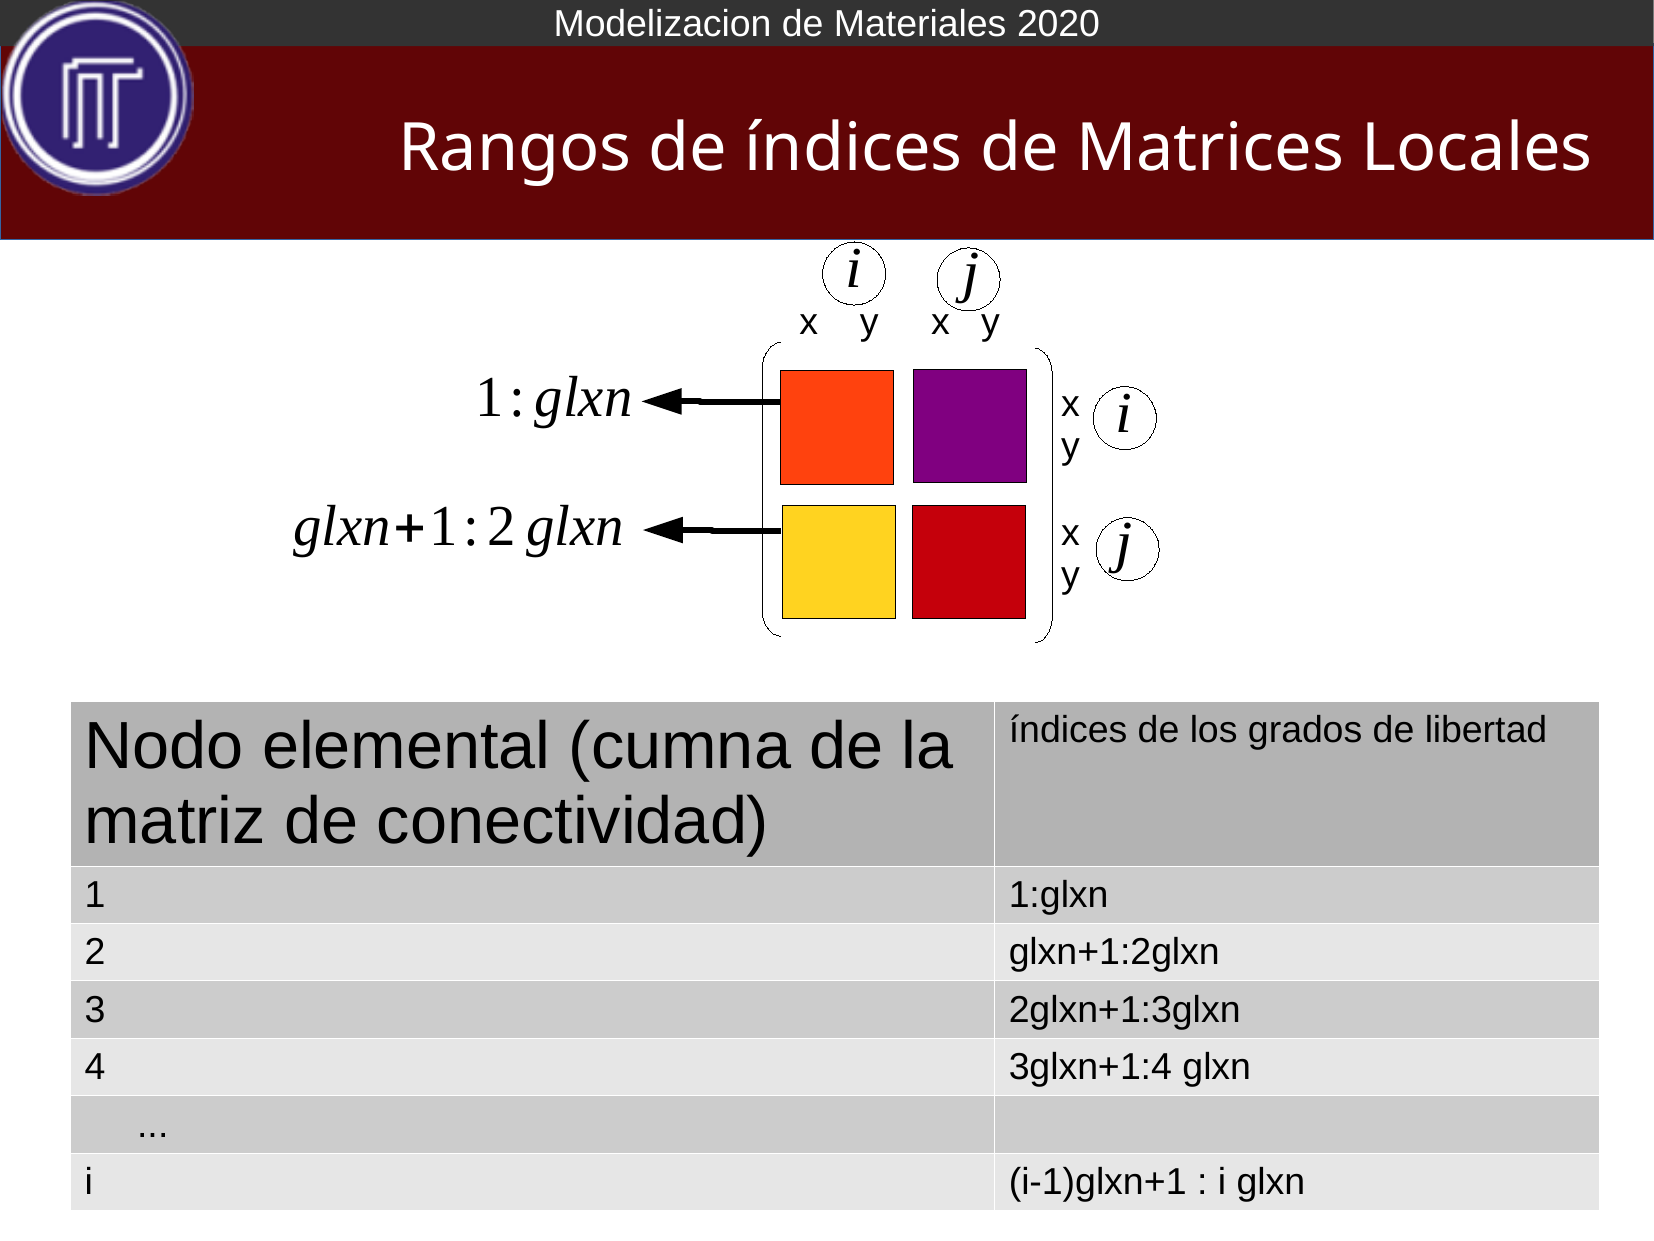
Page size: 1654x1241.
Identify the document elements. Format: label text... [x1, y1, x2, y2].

chart [1099, 509, 1141, 575]
table_cell 1 [71, 867, 994, 923]
chart [469, 365, 640, 430]
text_box x y [774, 293, 905, 351]
chart [946, 240, 988, 305]
table_header índices de los grados de libertad [995, 702, 1599, 866]
table_cell i [71, 1154, 994, 1210]
table_cell (i-1)glxn+1 : i glxn [995, 1154, 1599, 1210]
table_cell 3 [71, 981, 994, 1038]
text_box [780, 370, 894, 485]
title Rangos de índices de Matrices Locales [41, 70, 1654, 218]
text_box [913, 369, 1027, 483]
table_cell ... [71, 1096, 994, 1153]
picture [0, 0, 194, 196]
text_box x y [1035, 504, 1110, 603]
chart [282, 493, 631, 559]
text_box [782, 505, 896, 619]
text_box [912, 505, 1026, 619]
text_box x y [1035, 375, 1110, 475]
table_header Nodo elemental (cumna de la matriz de conectividad) [71, 702, 994, 866]
table_cell 1:glxn [995, 867, 1599, 923]
chart [838, 236, 869, 301]
table_cell 2glxn+1:3glxn [995, 981, 1599, 1038]
chart [1109, 381, 1140, 446]
table_cell 3glxn+1:4 glxn [995, 1039, 1599, 1095]
table_cell 4 [71, 1039, 994, 1095]
table_cell [995, 1096, 1599, 1153]
table_cell 2 [71, 924, 994, 980]
table_cell glxn+1:2glxn [995, 924, 1599, 980]
text_box x y [905, 293, 1042, 351]
